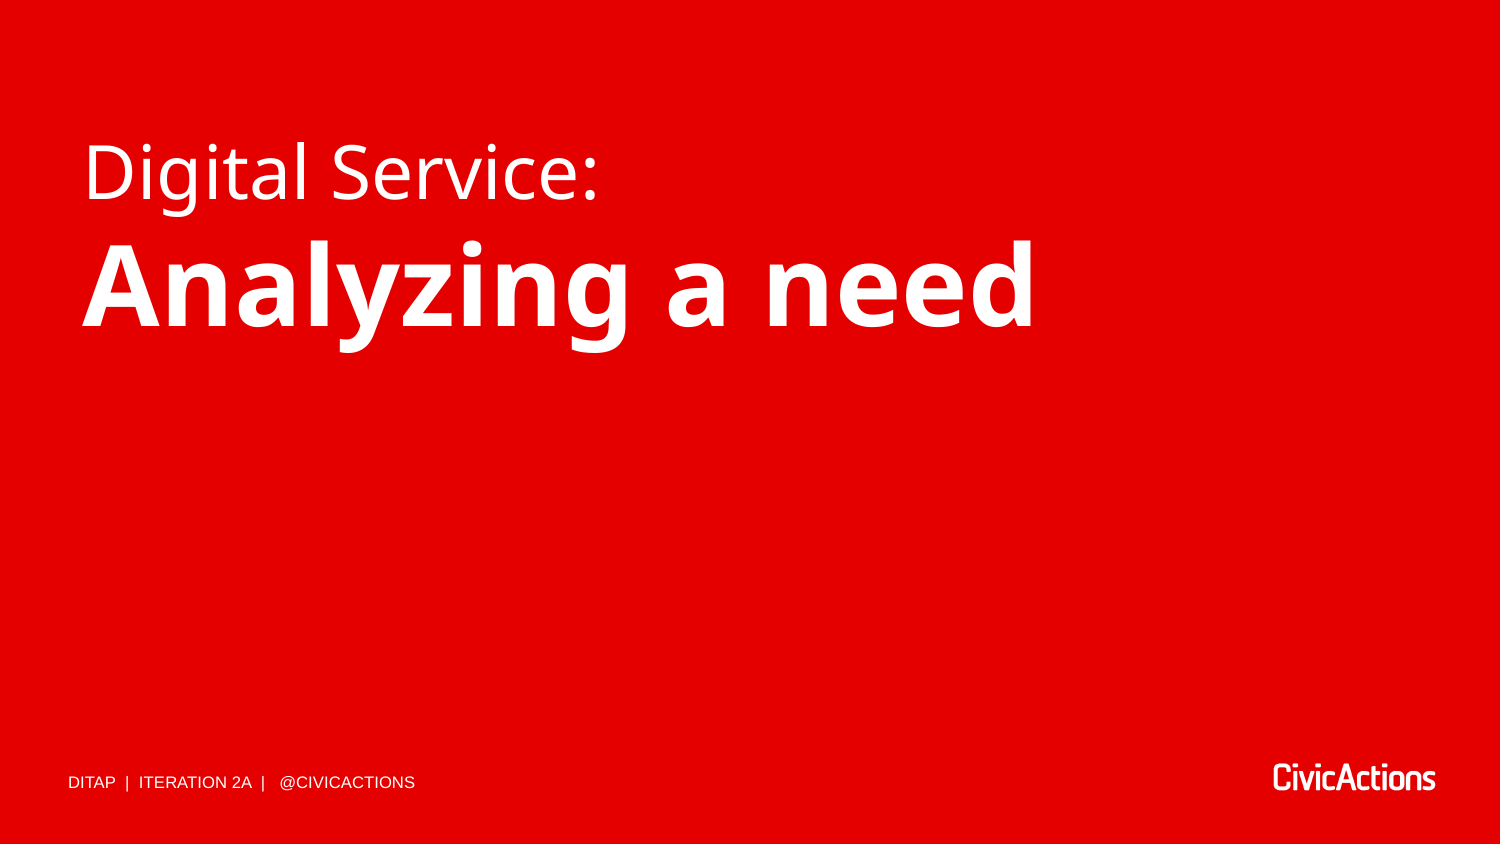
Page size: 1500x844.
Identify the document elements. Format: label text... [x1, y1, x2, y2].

title Digital Service: Analyzing a need [73, 114, 1354, 470]
picture [1271, 758, 1438, 795]
